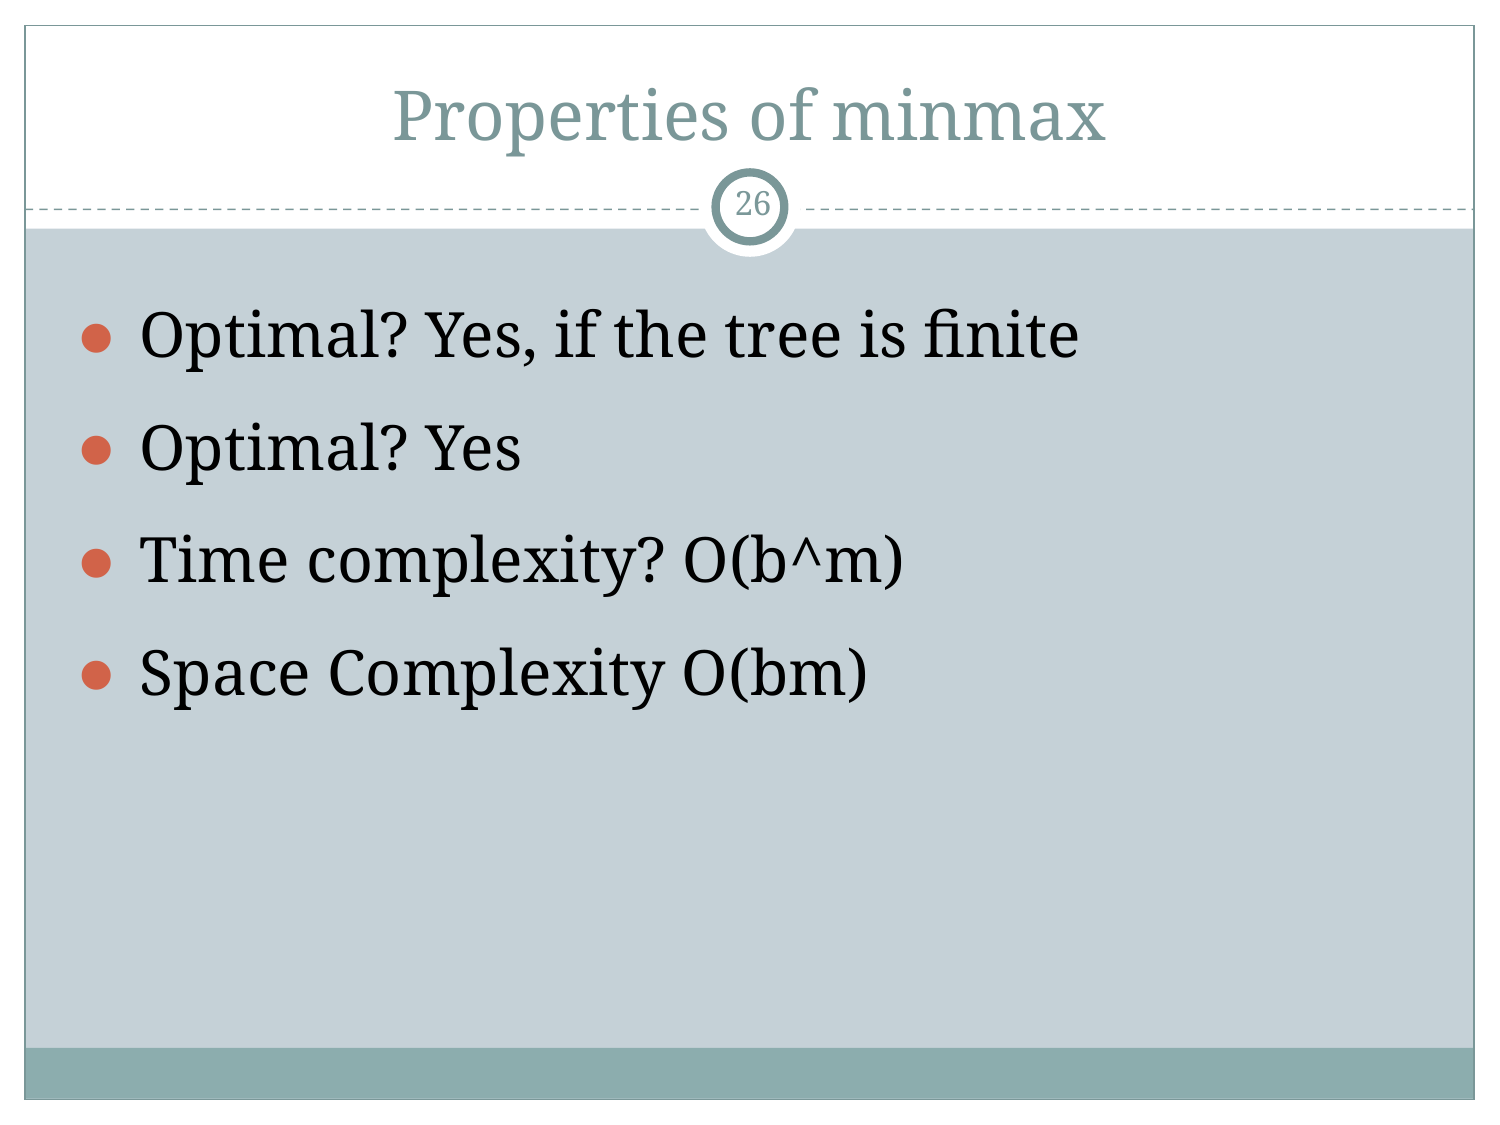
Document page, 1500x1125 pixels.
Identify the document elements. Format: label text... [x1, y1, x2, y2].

slide_number <number> [715, 168, 791, 241]
list Optimal? Yes, if the tree is finite Optimal? Yes Time complexity? O(b^m) Space Complexity O(bm) [49, 250, 1445, 1001]
title Properties of minmax [49, 37, 1450, 162]
